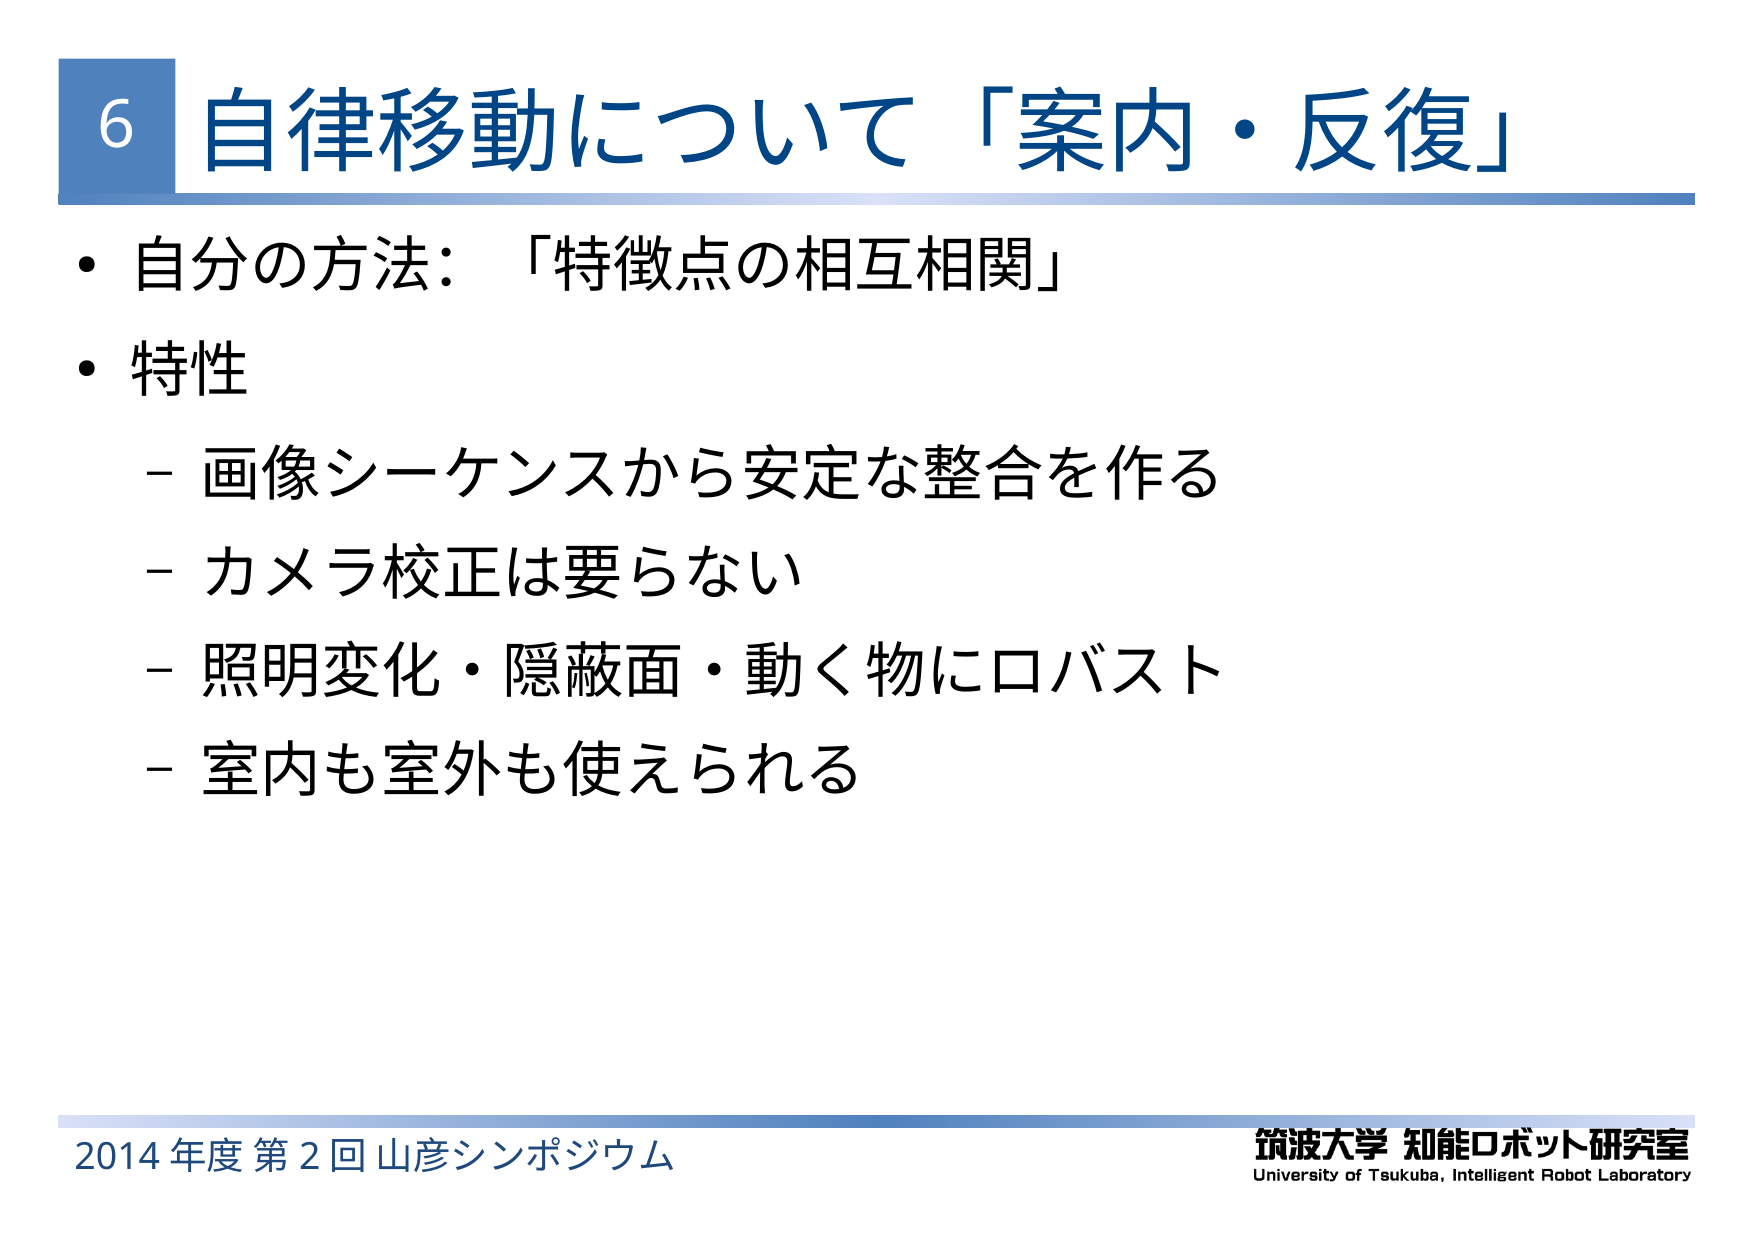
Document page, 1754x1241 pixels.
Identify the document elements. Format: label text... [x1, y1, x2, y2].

list 自分の方法：「特徴点の相互相関」 特性 画像シーケンスから安定な整合を作る カメラ校正は要らない 照明変化・隠蔽面・動く物にロバスト 室内も室外も使えられる [58, 223, 1696, 1116]
title 自律移動について「案内・反復」 [193, 61, 1651, 205]
picture [1252, 1127, 1691, 1182]
